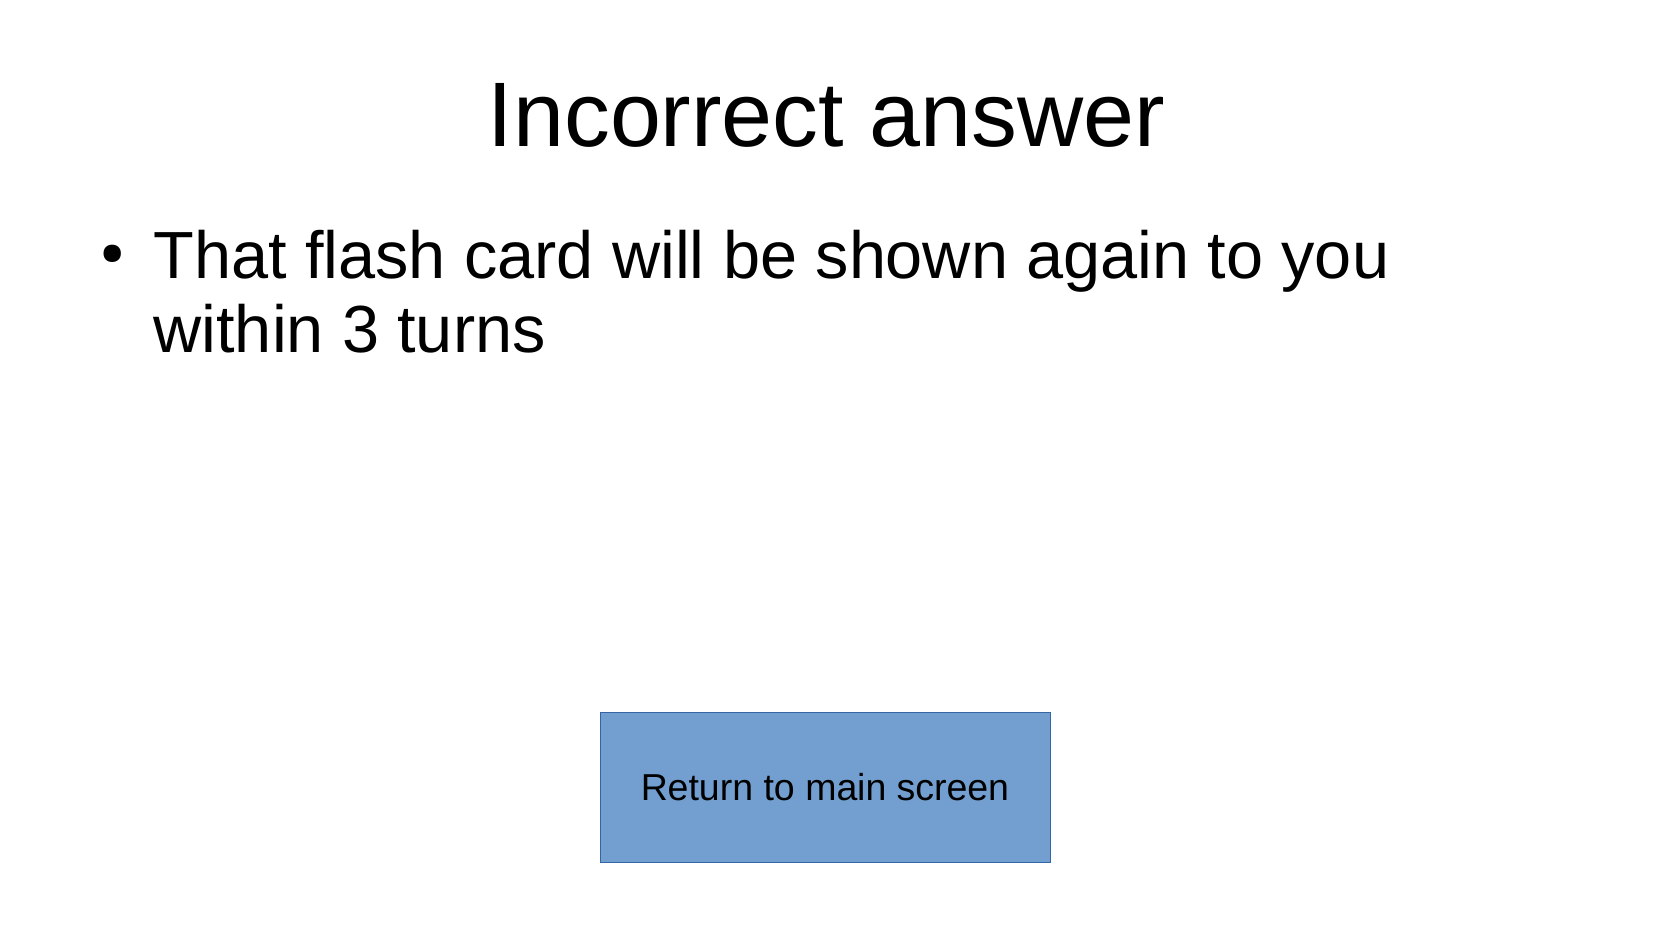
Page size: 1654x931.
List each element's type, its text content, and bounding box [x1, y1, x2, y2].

list That flash card will be shown again to you within 3 turns [82, 217, 1571, 758]
title Incorrect answer [82, 37, 1571, 193]
text_box Return to main screen [600, 712, 1051, 863]
